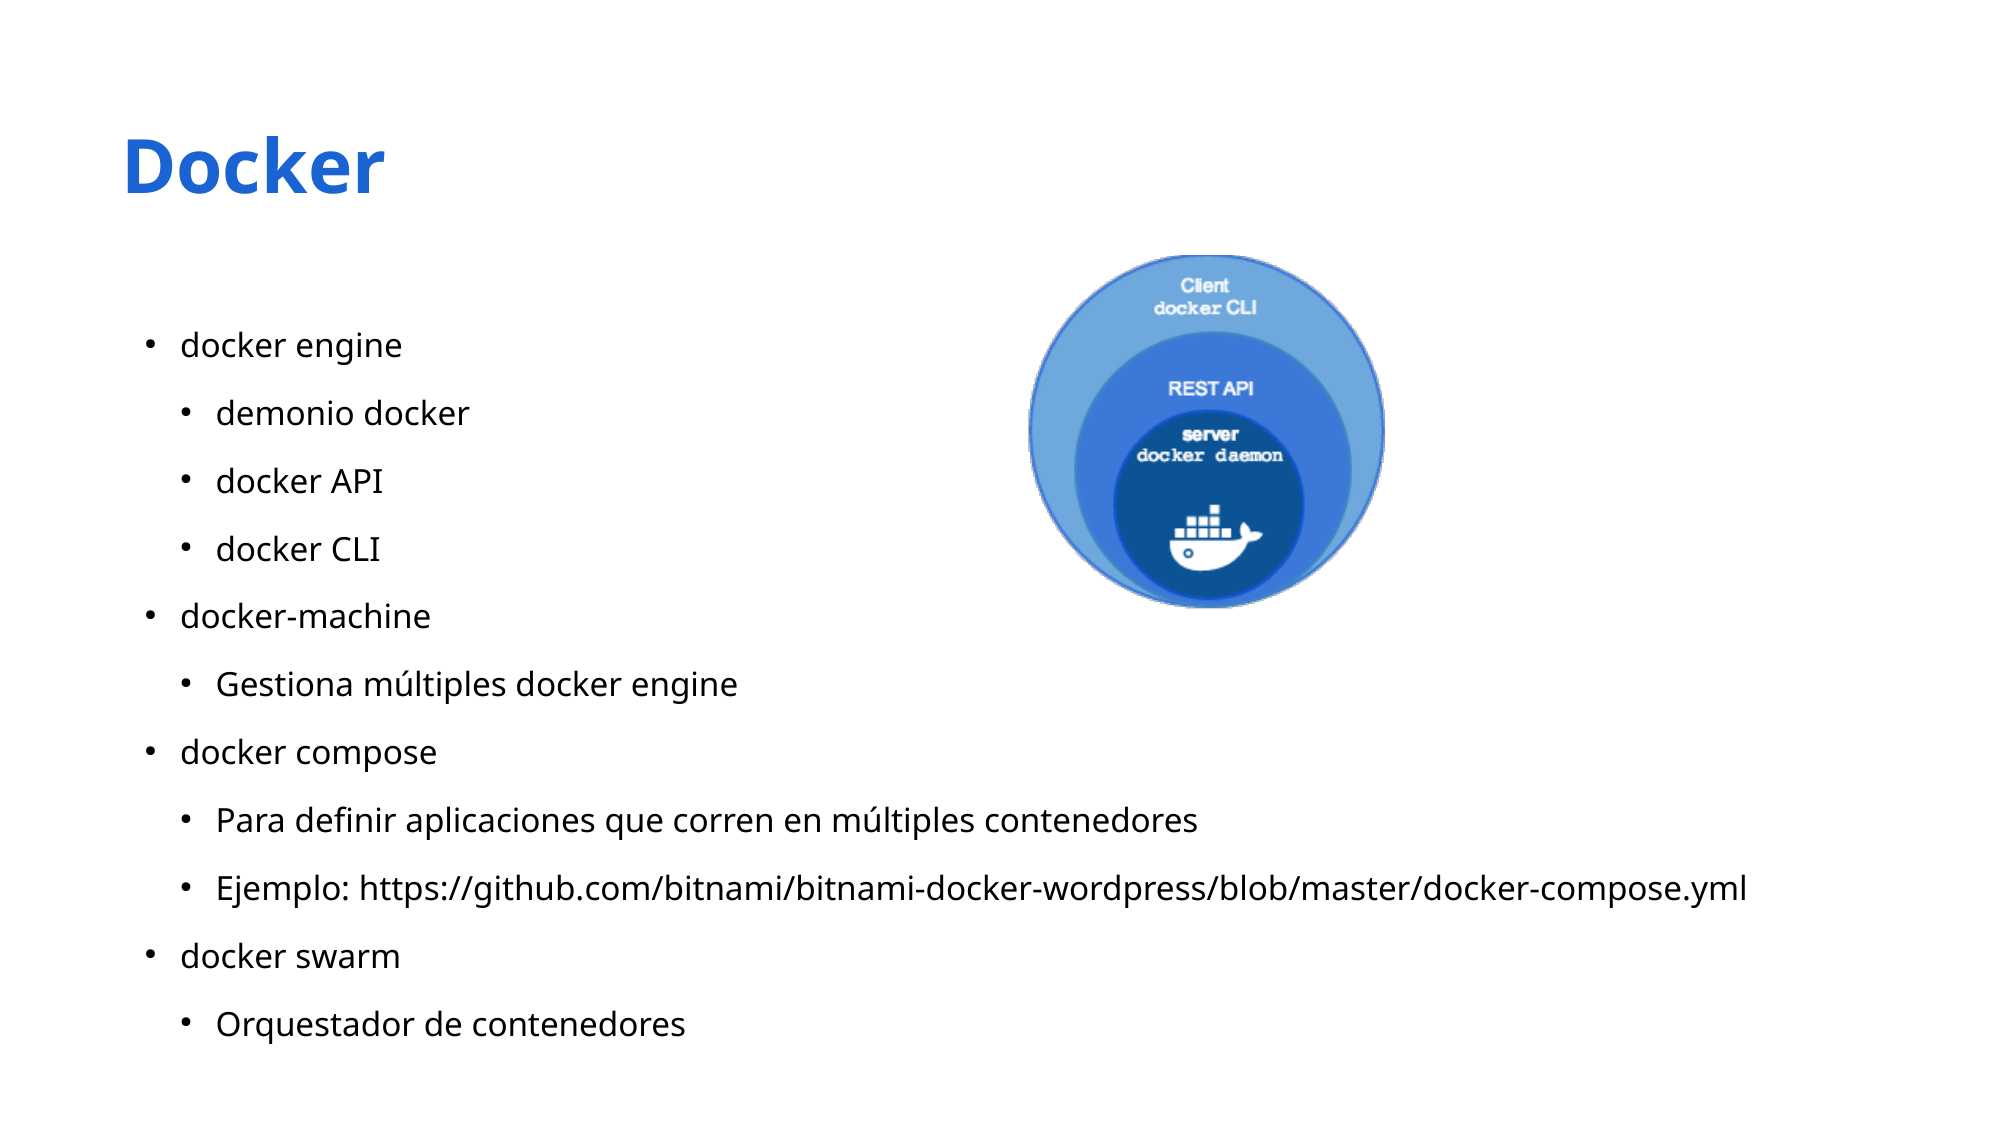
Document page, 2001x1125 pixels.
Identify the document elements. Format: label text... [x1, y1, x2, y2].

picture [1015, 255, 1407, 638]
text_box docker engine demonio docker docker API docker CLI docker-machine Gestiona múltiples docker engine docker compose Para definir aplicaciones que corren en múltiples contenedores Ejemplo: https://github.com/bitnami/bitnami-docker-wordpress/blob/master/docker-compose.yml docker swarm Orquestador de contenedores [129, 292, 1843, 998]
text_box Docker [106, 106, 1878, 293]
